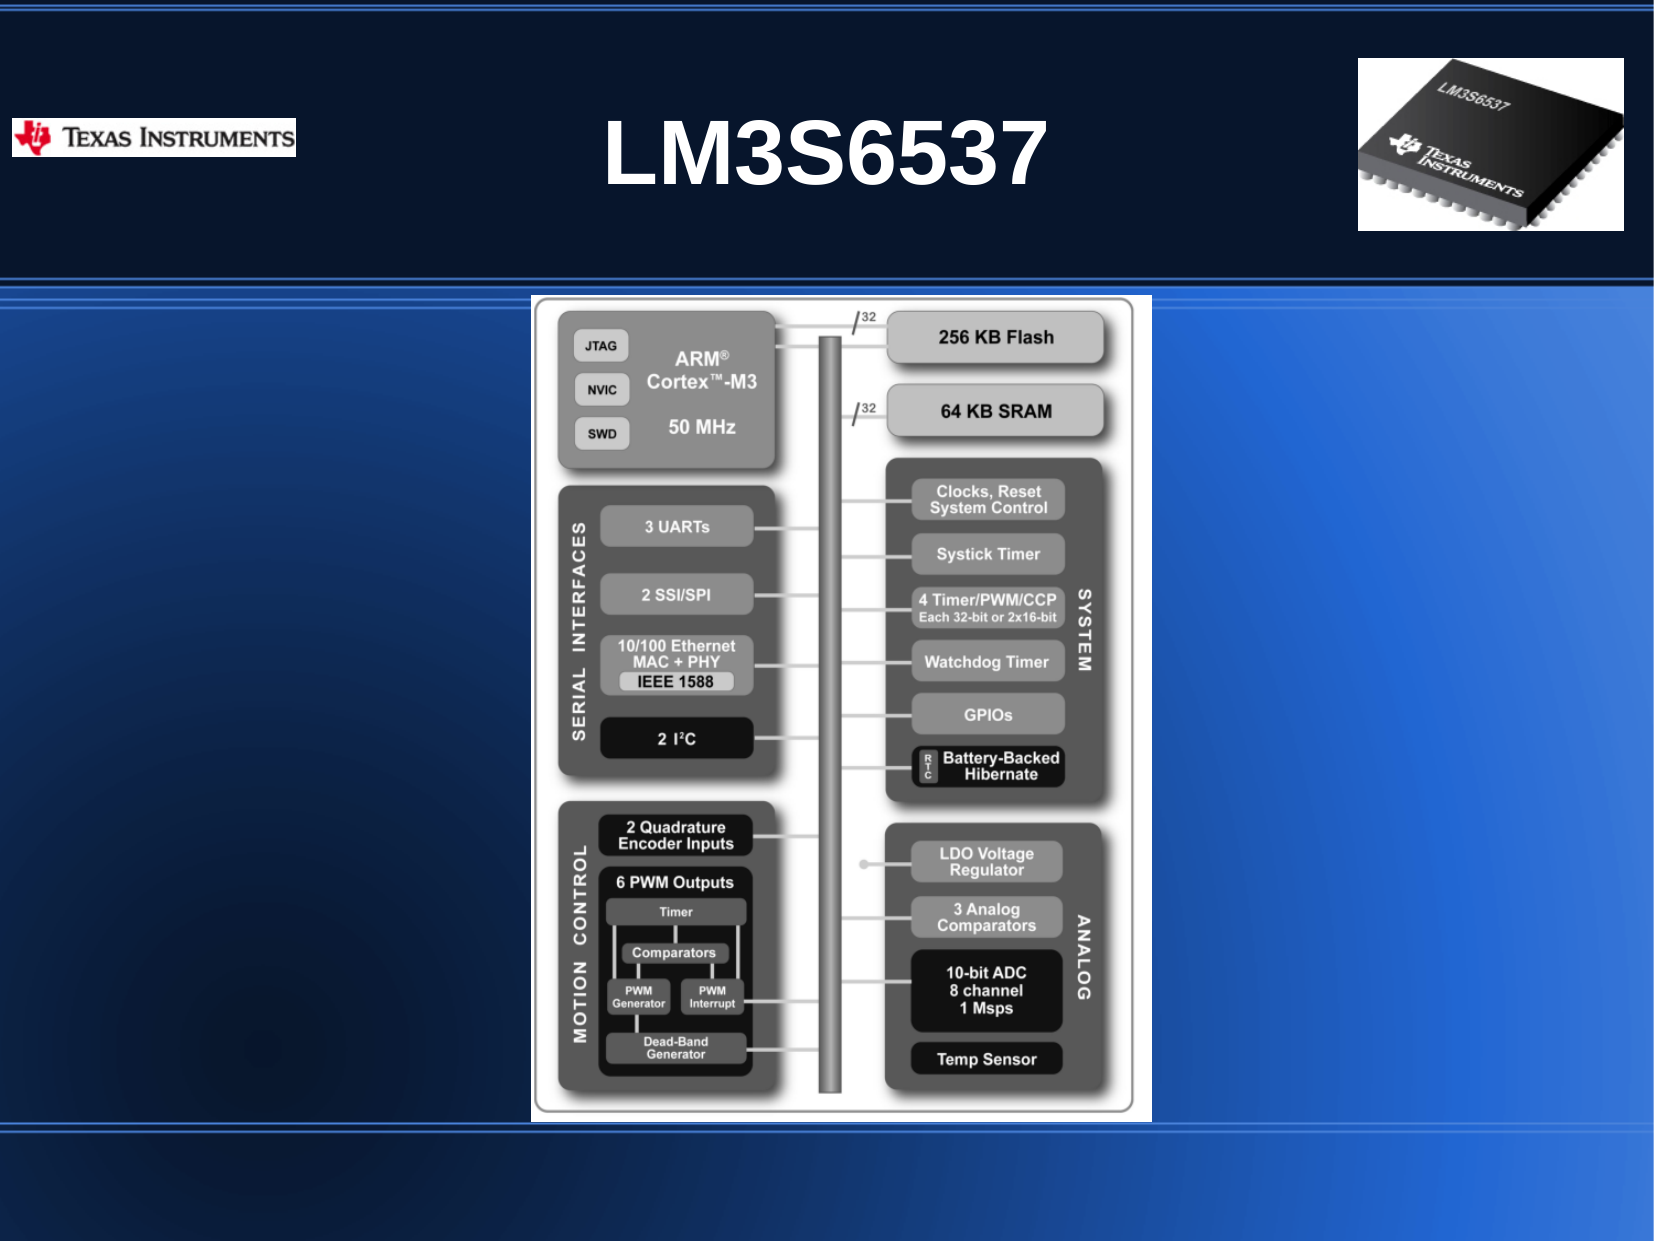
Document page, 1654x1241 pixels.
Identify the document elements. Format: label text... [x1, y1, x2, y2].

title LM3S6537 [82, 49, 1571, 257]
picture [0, 0, 1654, 1241]
